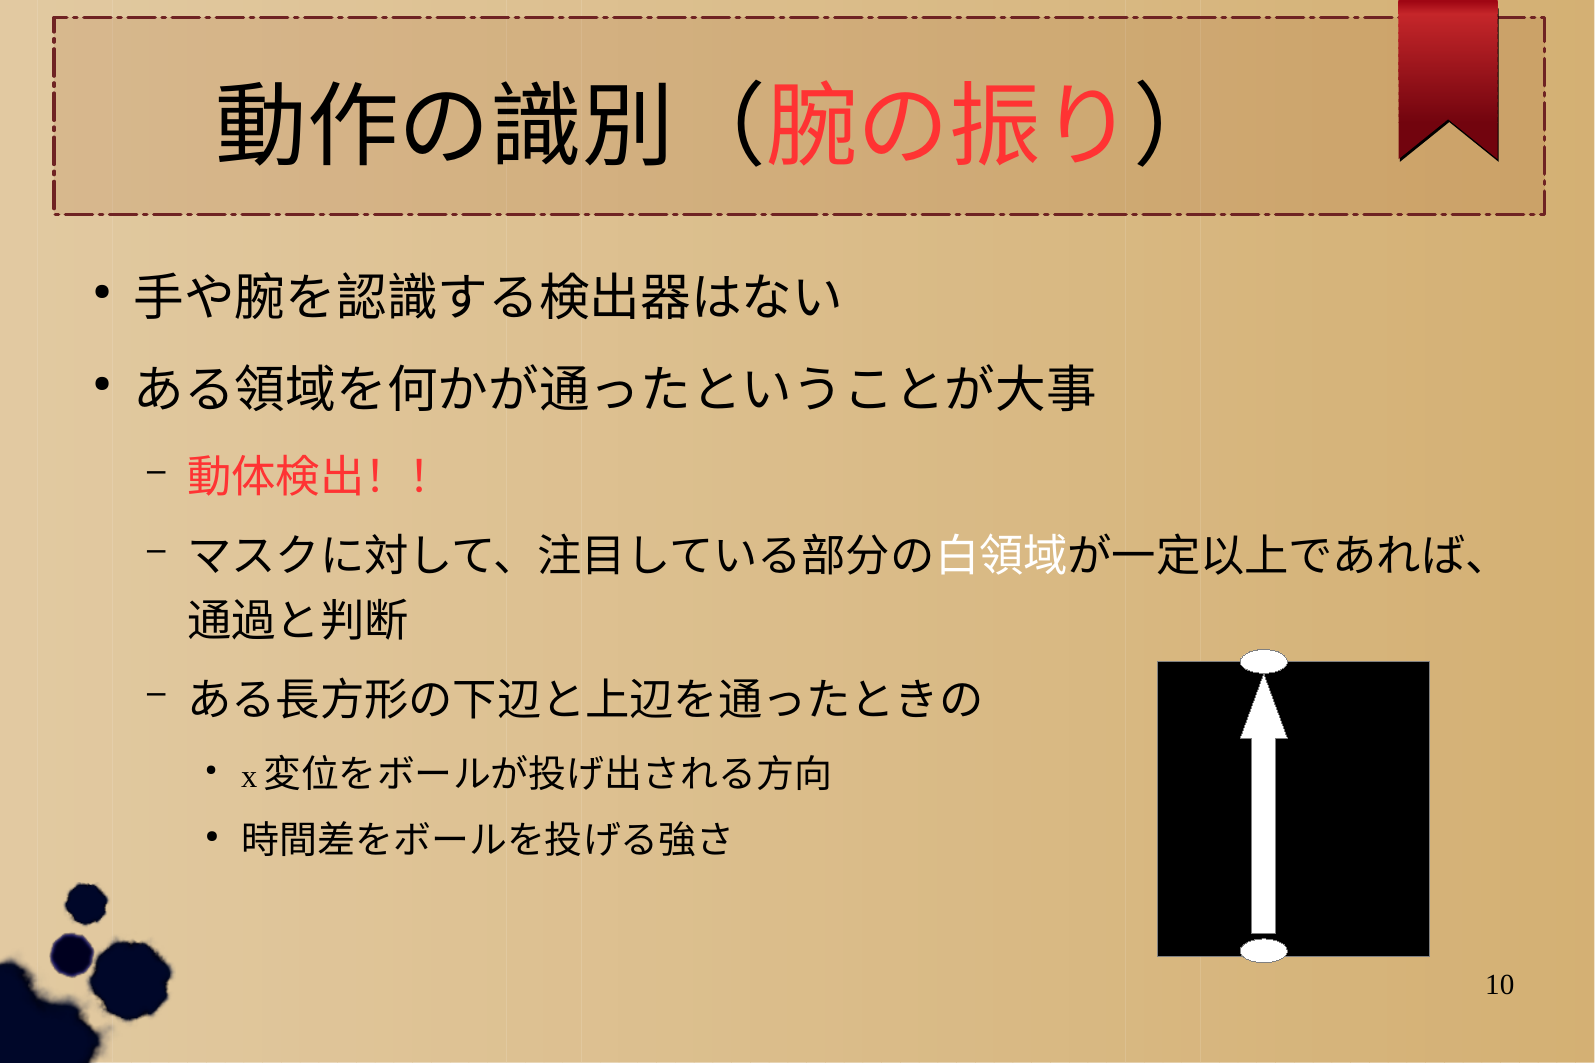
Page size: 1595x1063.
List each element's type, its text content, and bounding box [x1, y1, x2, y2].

title 動作の識別（腕の振り） [79, 40, 1361, 196]
text_box [1157, 649, 1430, 963]
list 手や腕を認識する検出器はない ある領域を何かが通ったということが大事 動体検出！！ マスクに対して、注目している部分の白領域が一定以上であれば、通過と判断 ある長方形の下辺と上辺を通ったときの x変位をボールが投げ出される方向 時間差をボールを投げる強さ [79, 256, 1515, 873]
